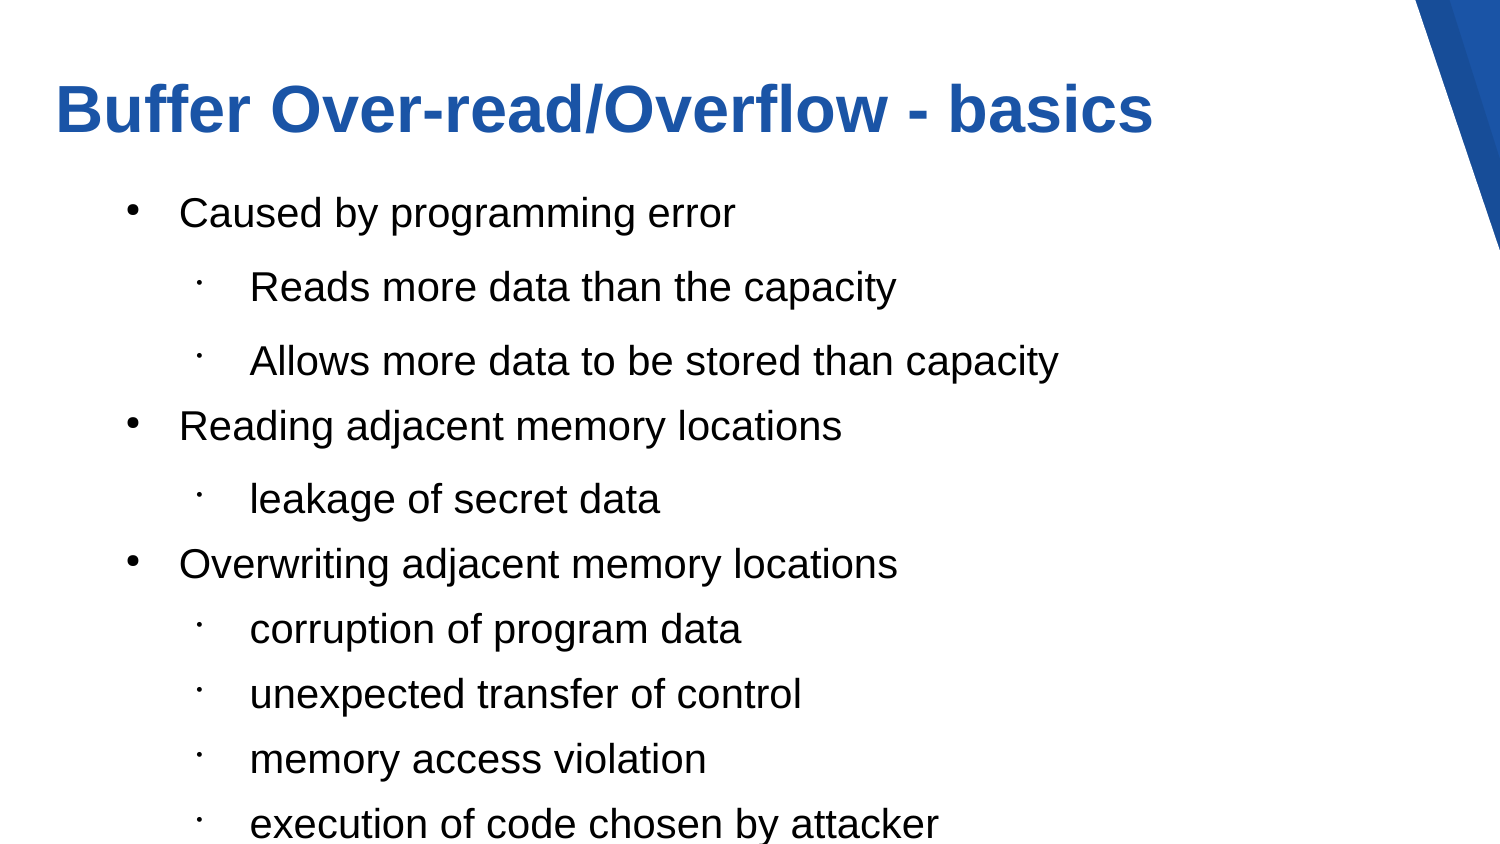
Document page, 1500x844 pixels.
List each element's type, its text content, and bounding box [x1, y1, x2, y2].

list Caused by programming error Reads more data than the capacity Allows more data to be stored than capacity Reading adjacent memory locations leakage of secret data Overwriting adjacent memory locations corruption of program data unexpected transfer of control memory access violation execution of code chosen by attacker [92, 171, 1459, 844]
title Buffer Over-read/Overflow - basics [40, 93, 1231, 161]
